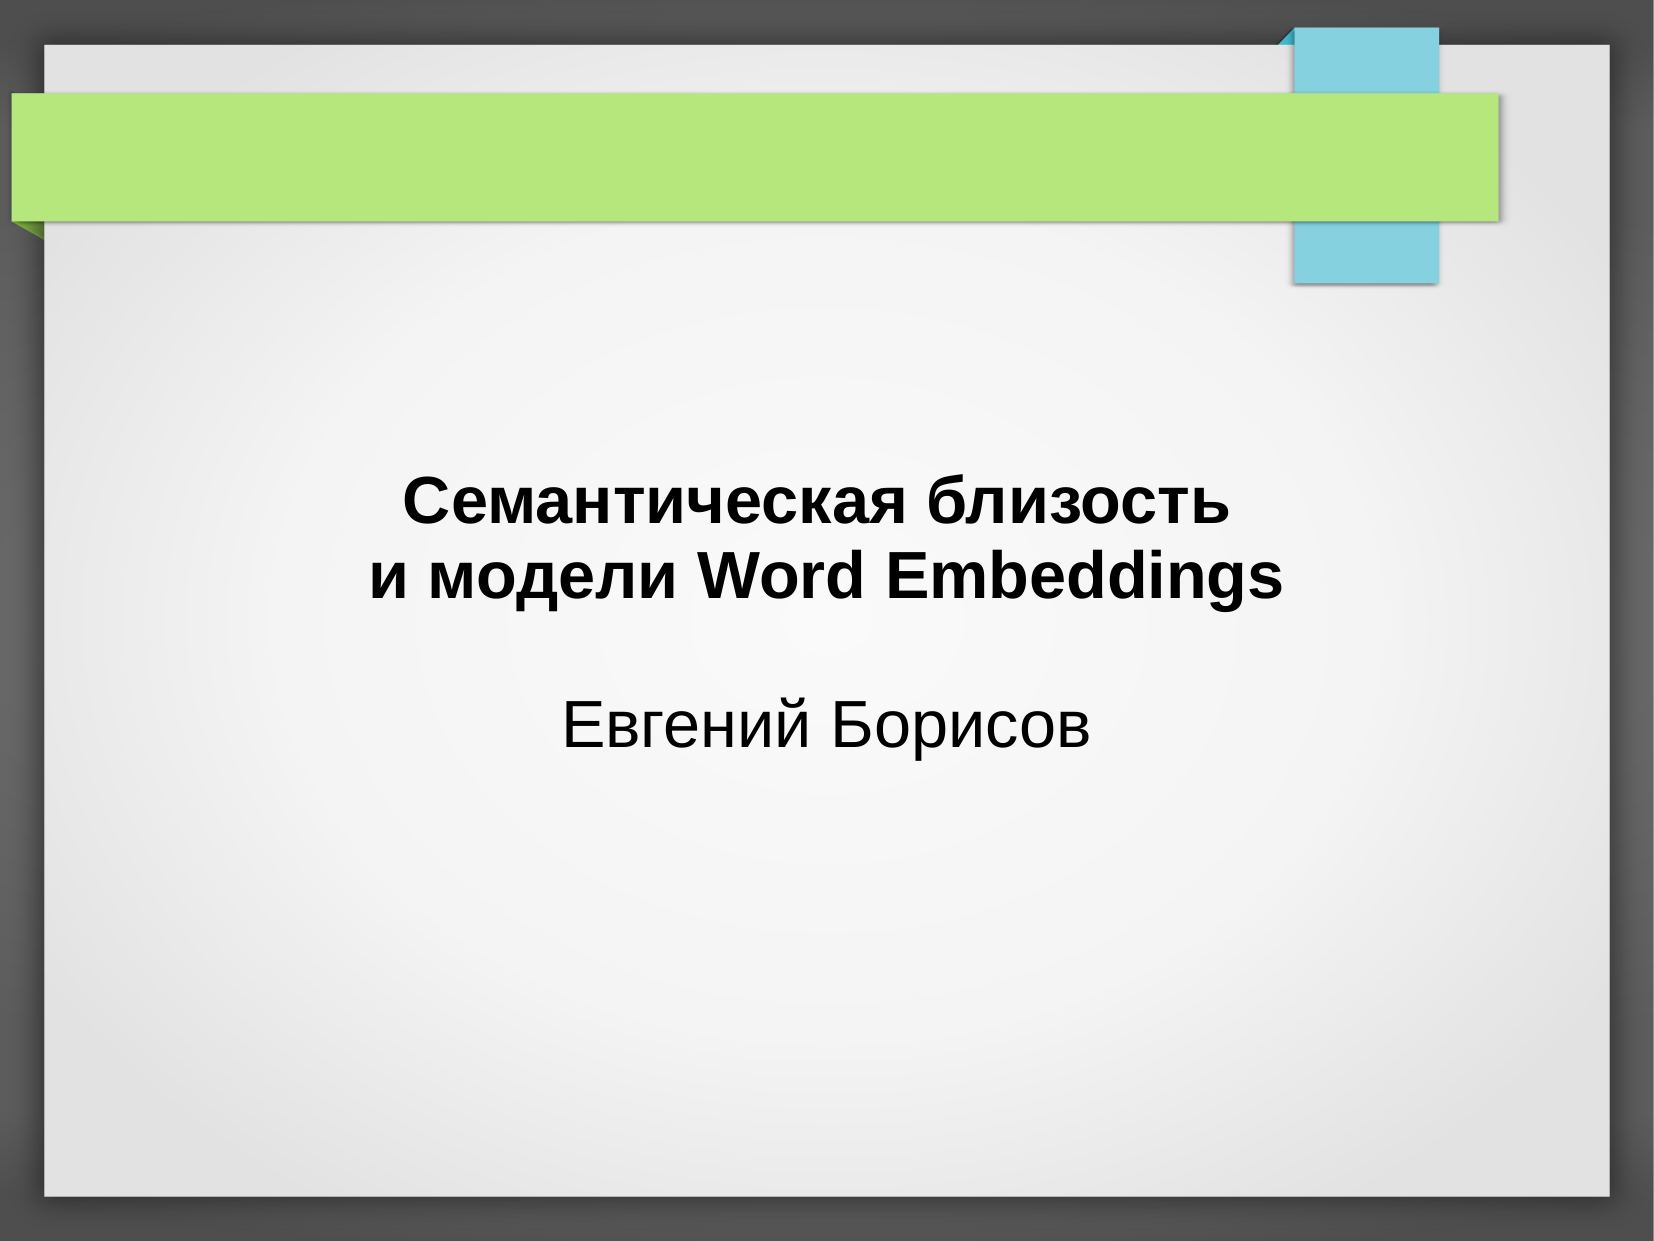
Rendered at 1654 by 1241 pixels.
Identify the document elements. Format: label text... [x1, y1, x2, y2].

picture [0, 0, 1654, 1241]
subtitle Семантическая близость и модели Word Embeddings Евгений Борисов [82, 462, 1571, 837]
